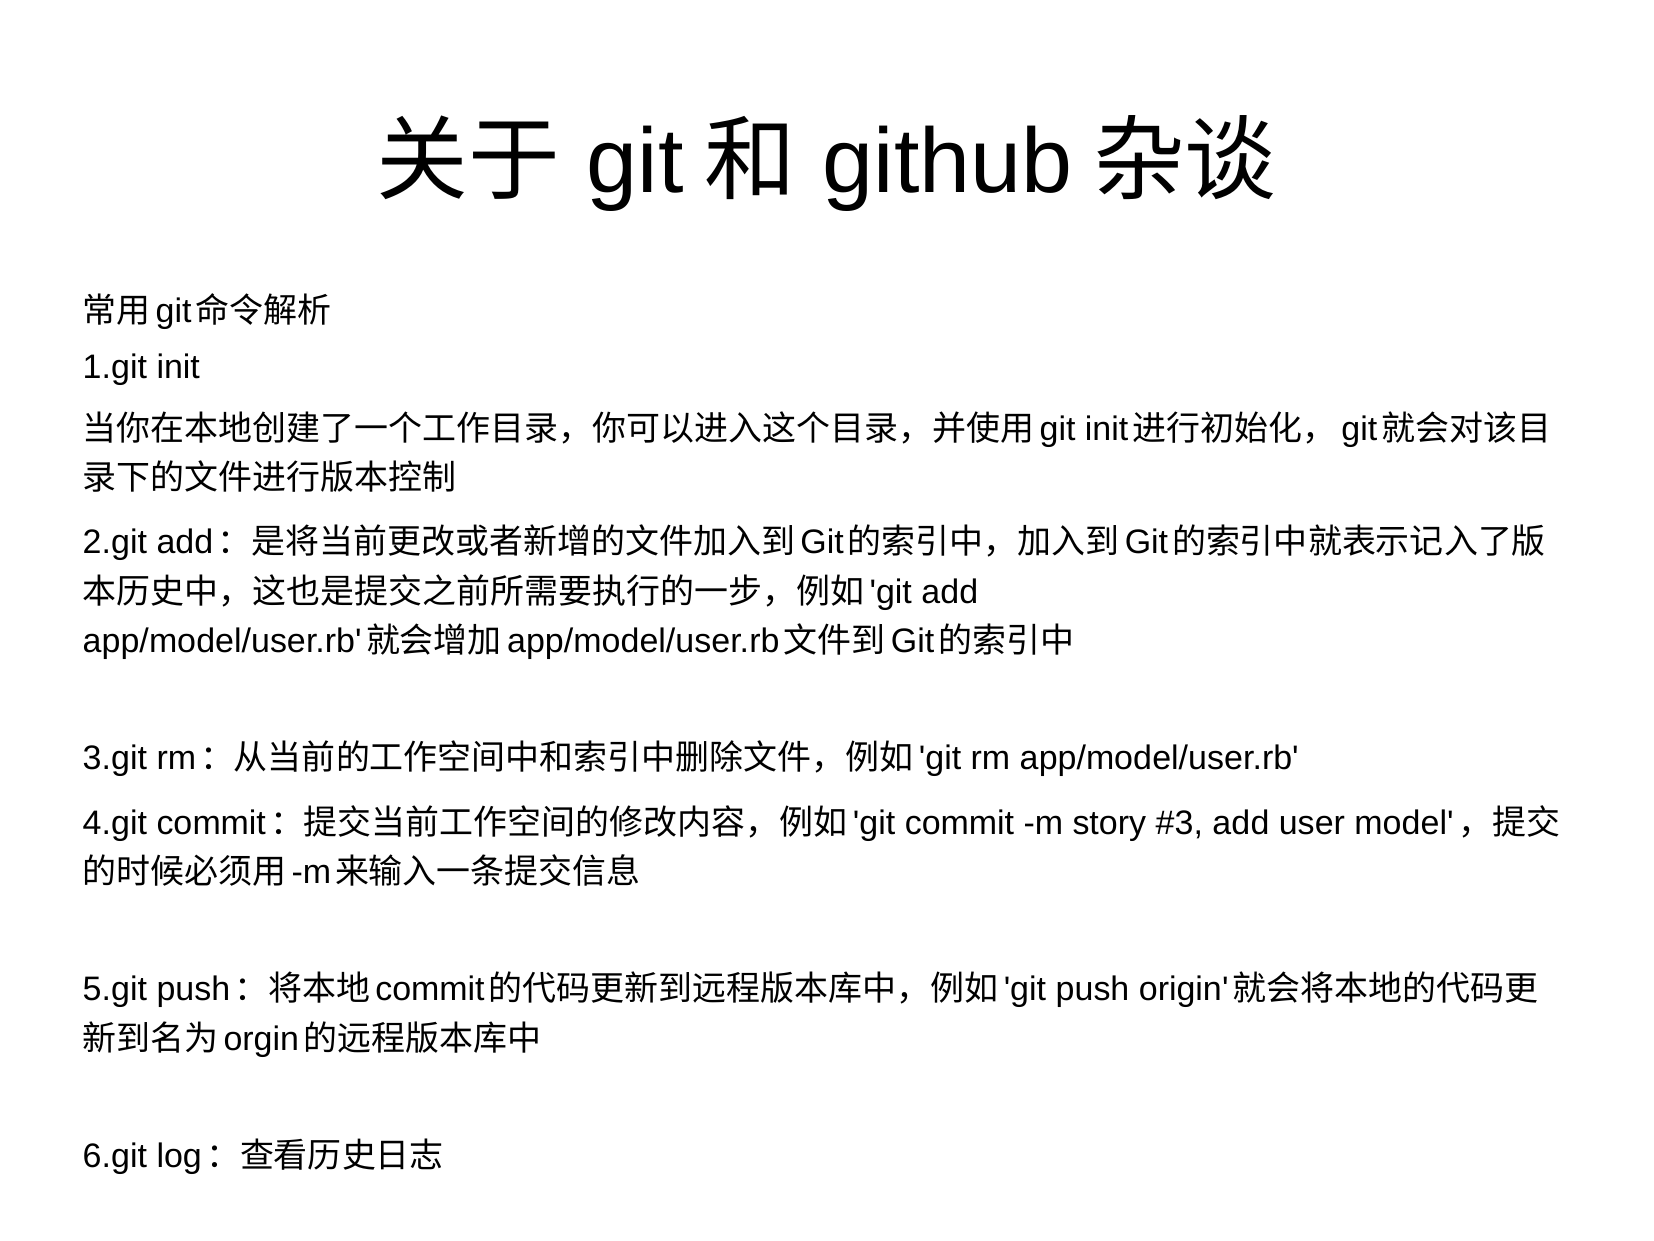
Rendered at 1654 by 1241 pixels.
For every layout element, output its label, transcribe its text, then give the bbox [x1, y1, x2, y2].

title 关于git和github杂谈 [82, 49, 1571, 257]
list 常用git命令解析 1.git init 当你在本地创建了一个工作目录，你可以进入这个目录，并使用git init进行初始化，git就会对该目录下的文件进行版本控制 2.git add：是将当前更改或者新增的文件加入到Git的索引中，加入到Git的索引中就表示记入了版本历史中，这也是提交之前所需要执行的一步，例如'git add app/model/user.rb'就会增加app/model/user.rb文件到Git的索引中 3.git rm：从当前的工作空间中和索引中删除文件，例如'git rm app/model/user.rb' 4.git commit：提交当前工作空间的修改内容，例如'git commit -m story #3, add user model'，提交的时候必须用-m来输入一条提交信息 5.git push：将本地commit的代码更新到远程版本库中，例如'git push origin'就会将本地的代码更新到名为orgin的远程版本库中 6.git log：查看历史日志 [82, 283, 1571, 1187]
